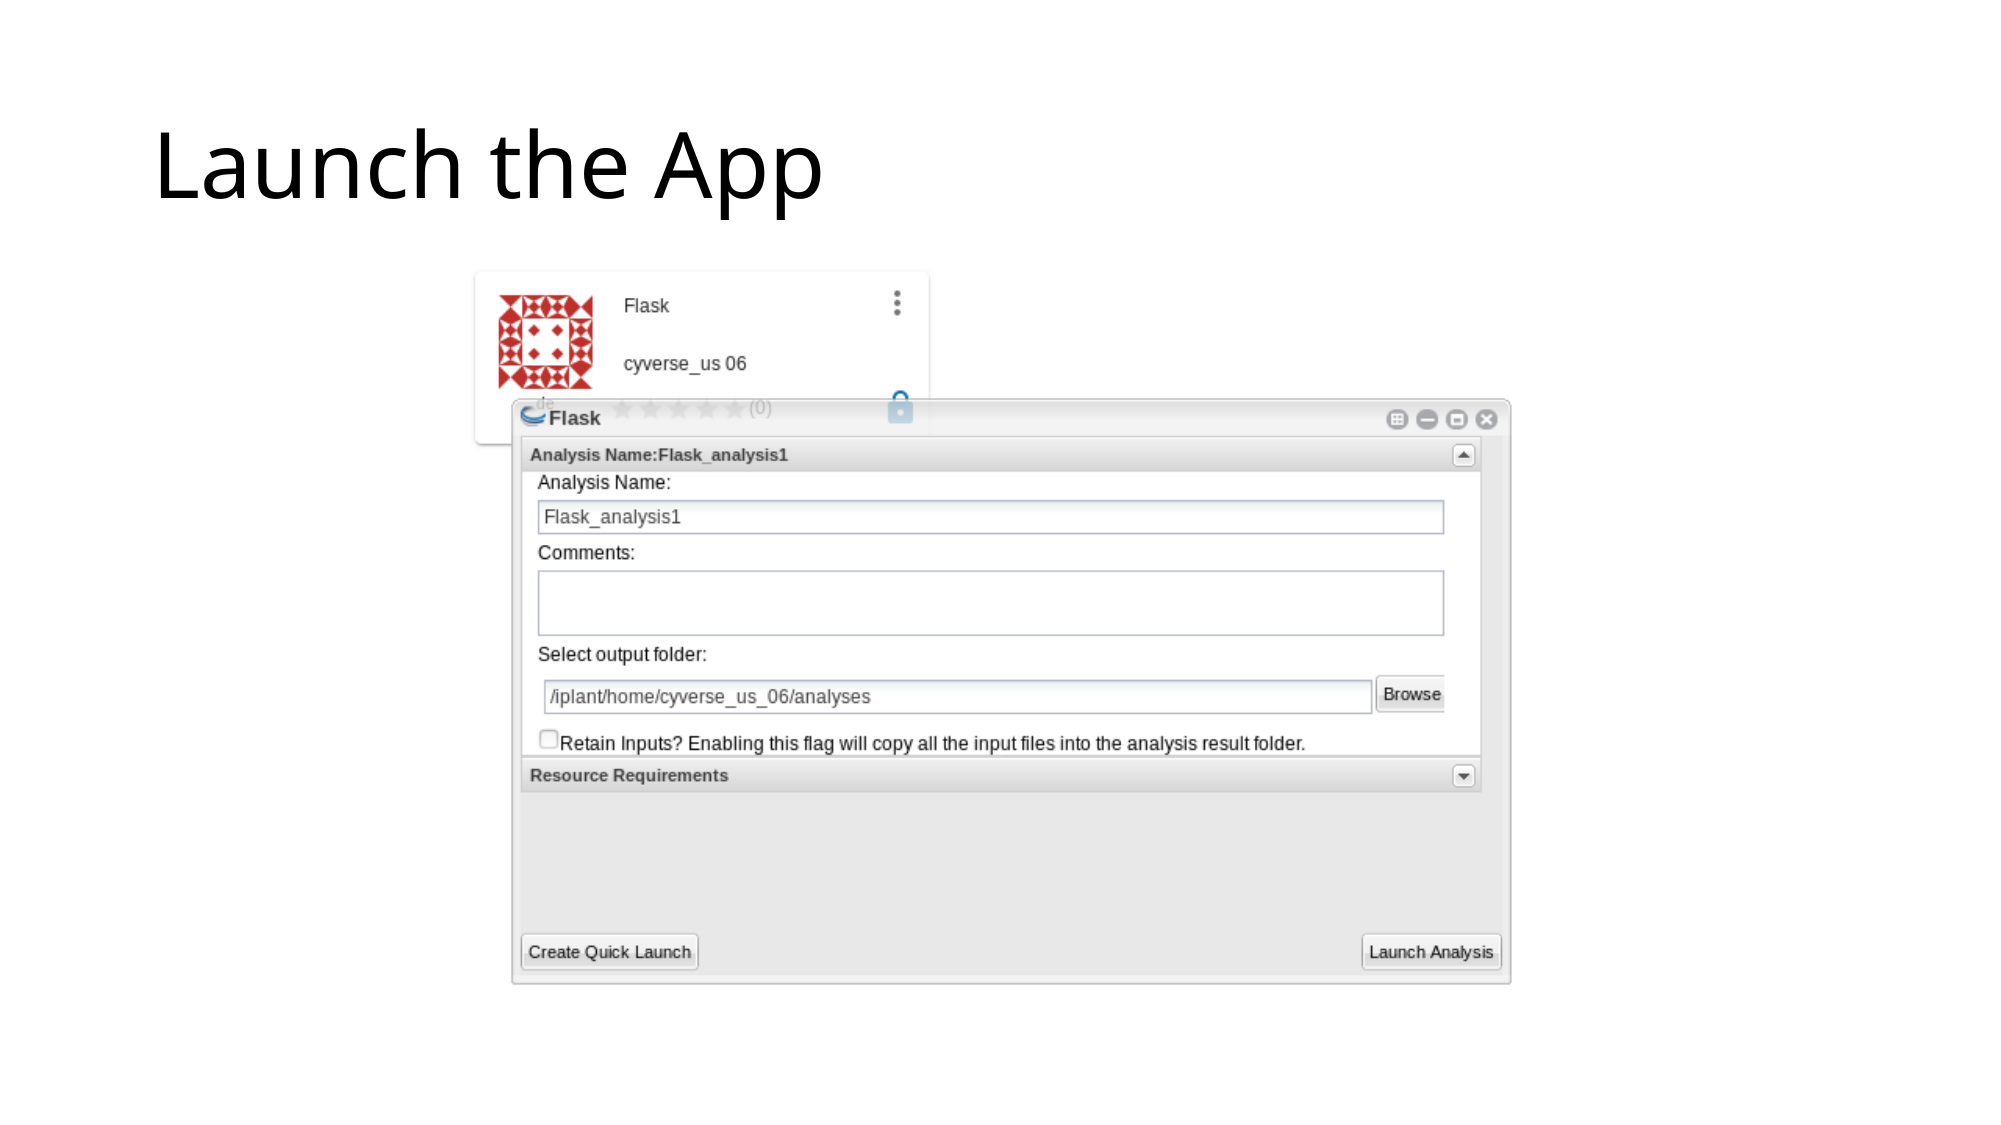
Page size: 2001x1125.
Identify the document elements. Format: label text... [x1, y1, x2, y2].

title Launch the App [137, 59, 1863, 278]
picture [460, 261, 1540, 999]
